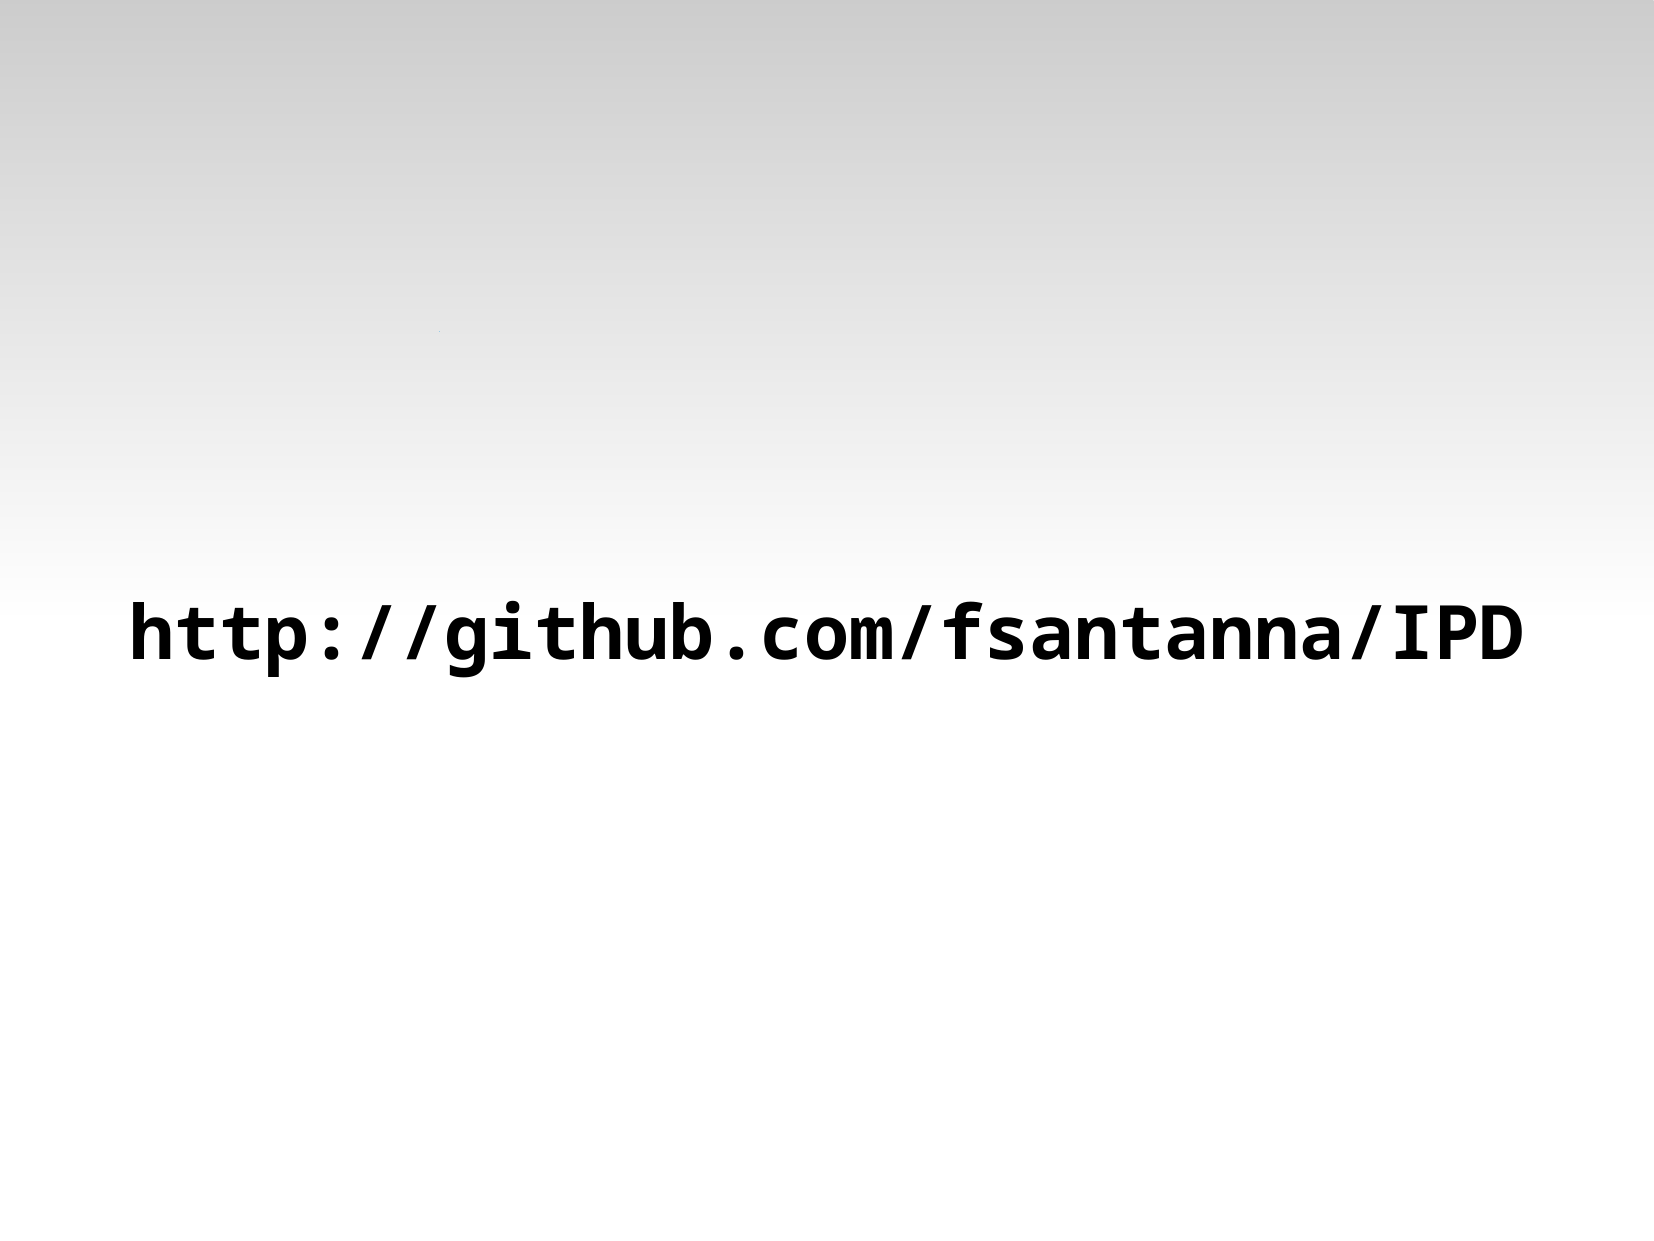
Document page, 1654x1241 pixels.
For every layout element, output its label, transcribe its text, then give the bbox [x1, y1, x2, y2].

text_box http://github.com/fsantanna/IPD [115, 519, 1540, 741]
